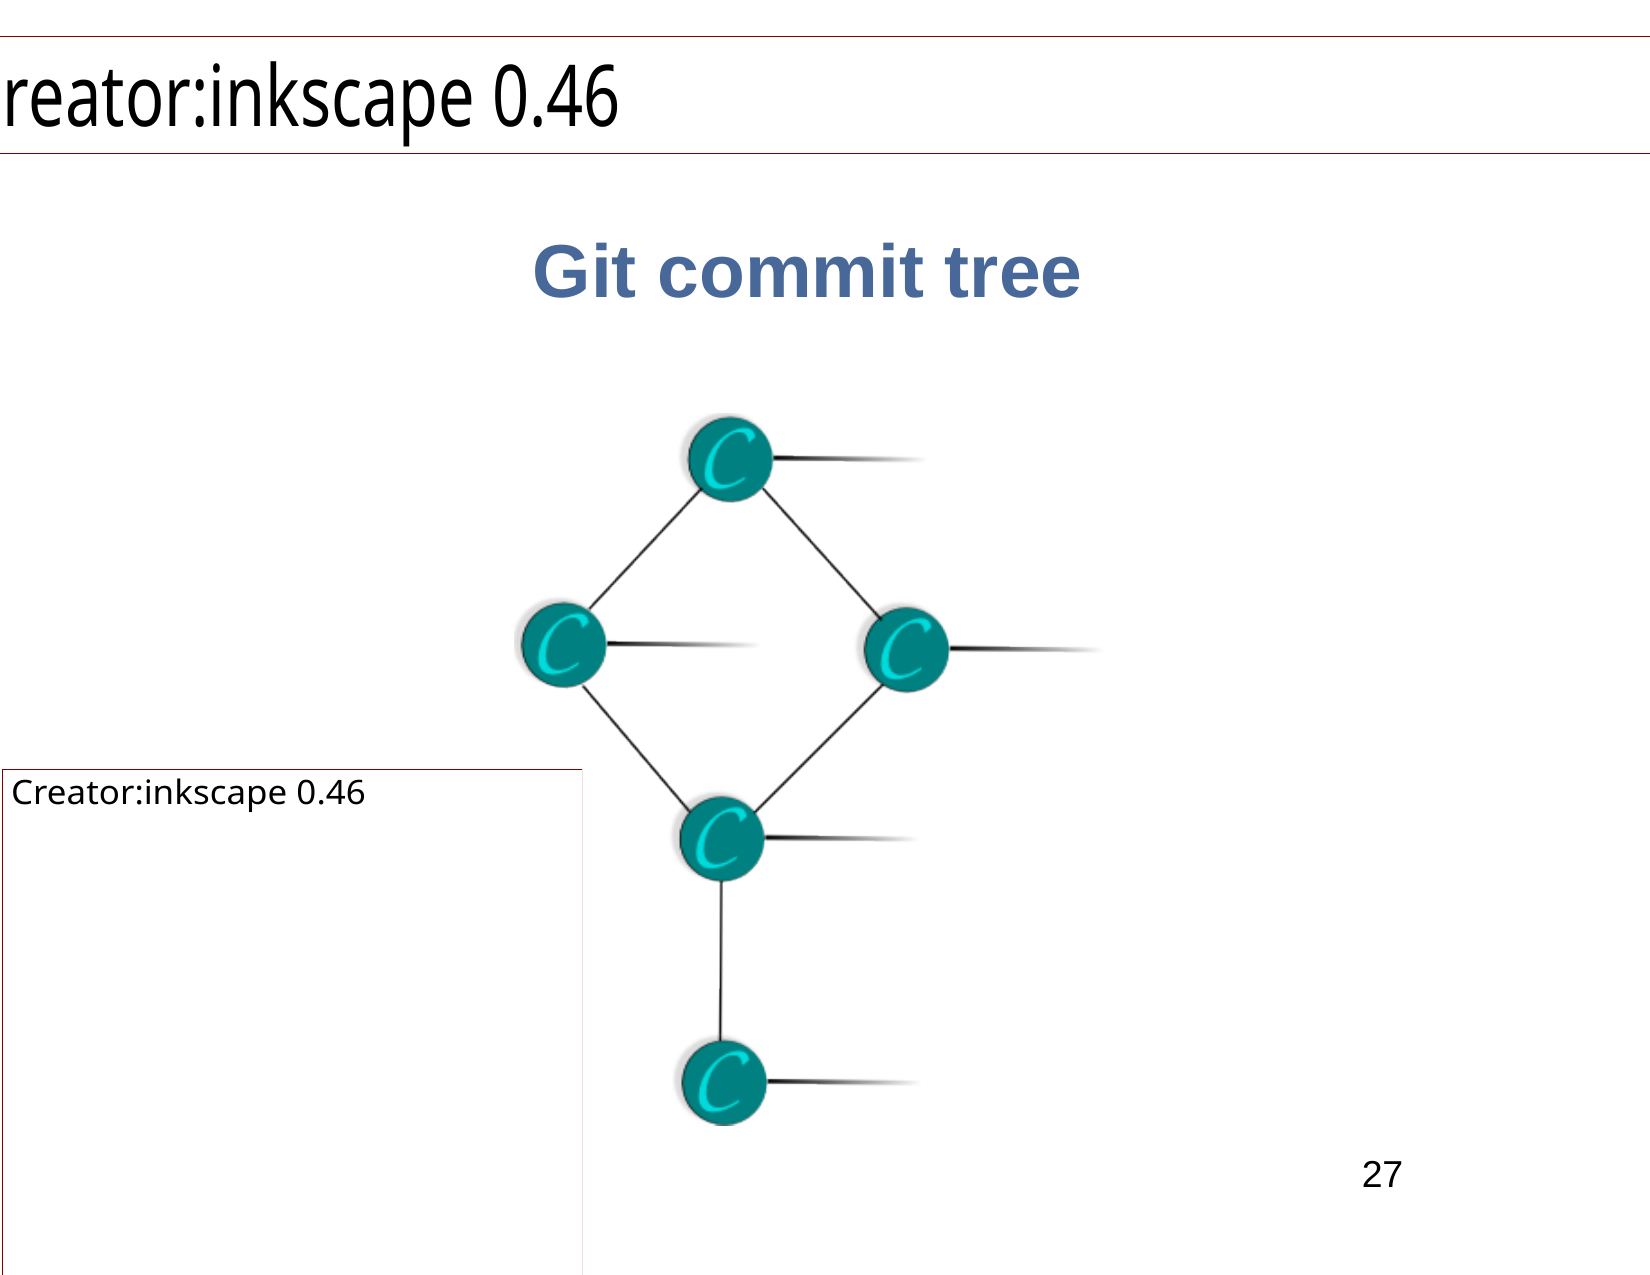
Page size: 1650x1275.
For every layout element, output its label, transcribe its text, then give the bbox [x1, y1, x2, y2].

title Git commit tree [118, 177, 1498, 371]
picture [514, 413, 1106, 1126]
